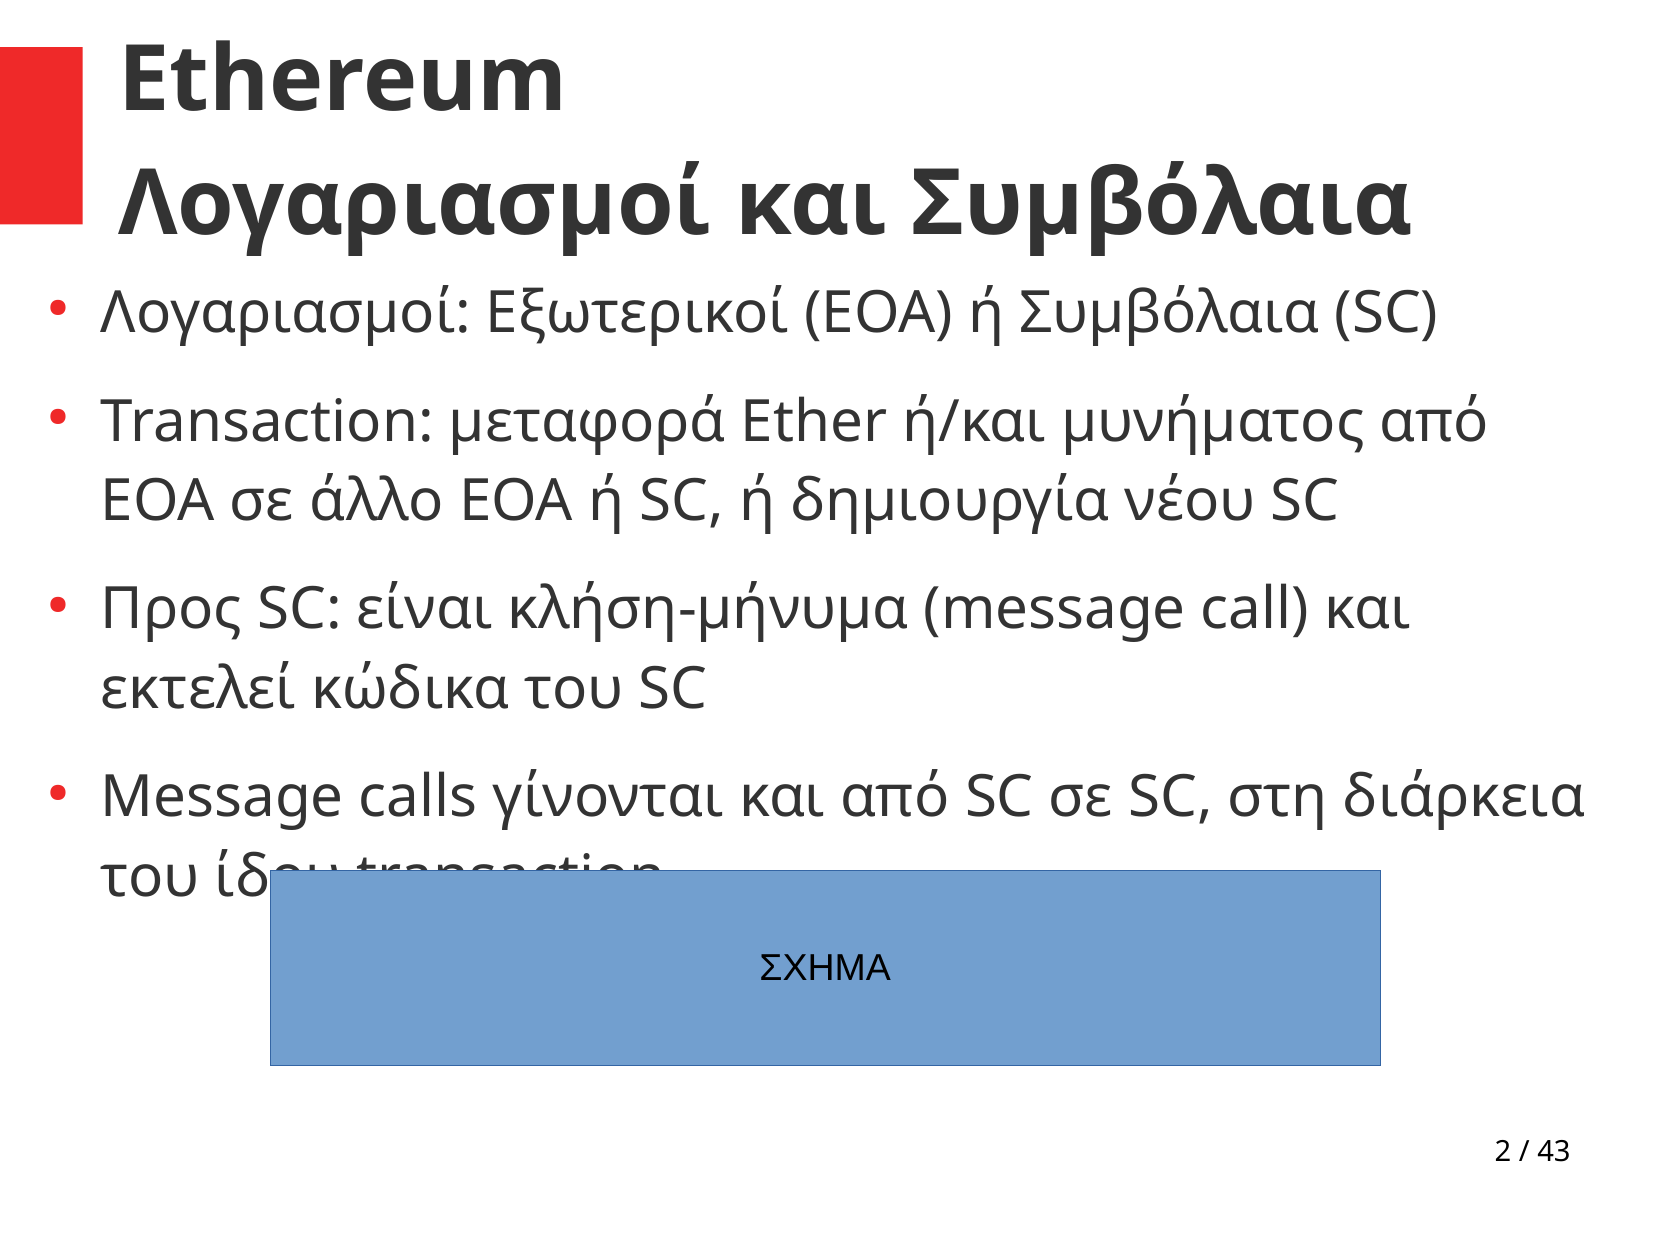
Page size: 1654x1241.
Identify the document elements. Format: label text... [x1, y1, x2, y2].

list Λογαριασμοί: Εξωτερικοί (EOA) ή Συμβόλαια (SC) Transaction: μεταφορά Ether ή/και μυνήματος από EOA σε άλλο EOA ή SC, ή δημιουργία νέου SC Προς SC: είναι κλήση-μήνυμα (message call) και εκτελεί κώδικα του SC Message calls γίνονται και από SC σε SC, στη διάρκεια του ίδου transaction [30, 270, 1621, 841]
title Ethereum Λογαριασμοί και Συμβόλαια [118, 30, 1571, 245]
text_box ΣΧΗΜΑ [270, 870, 1381, 1066]
